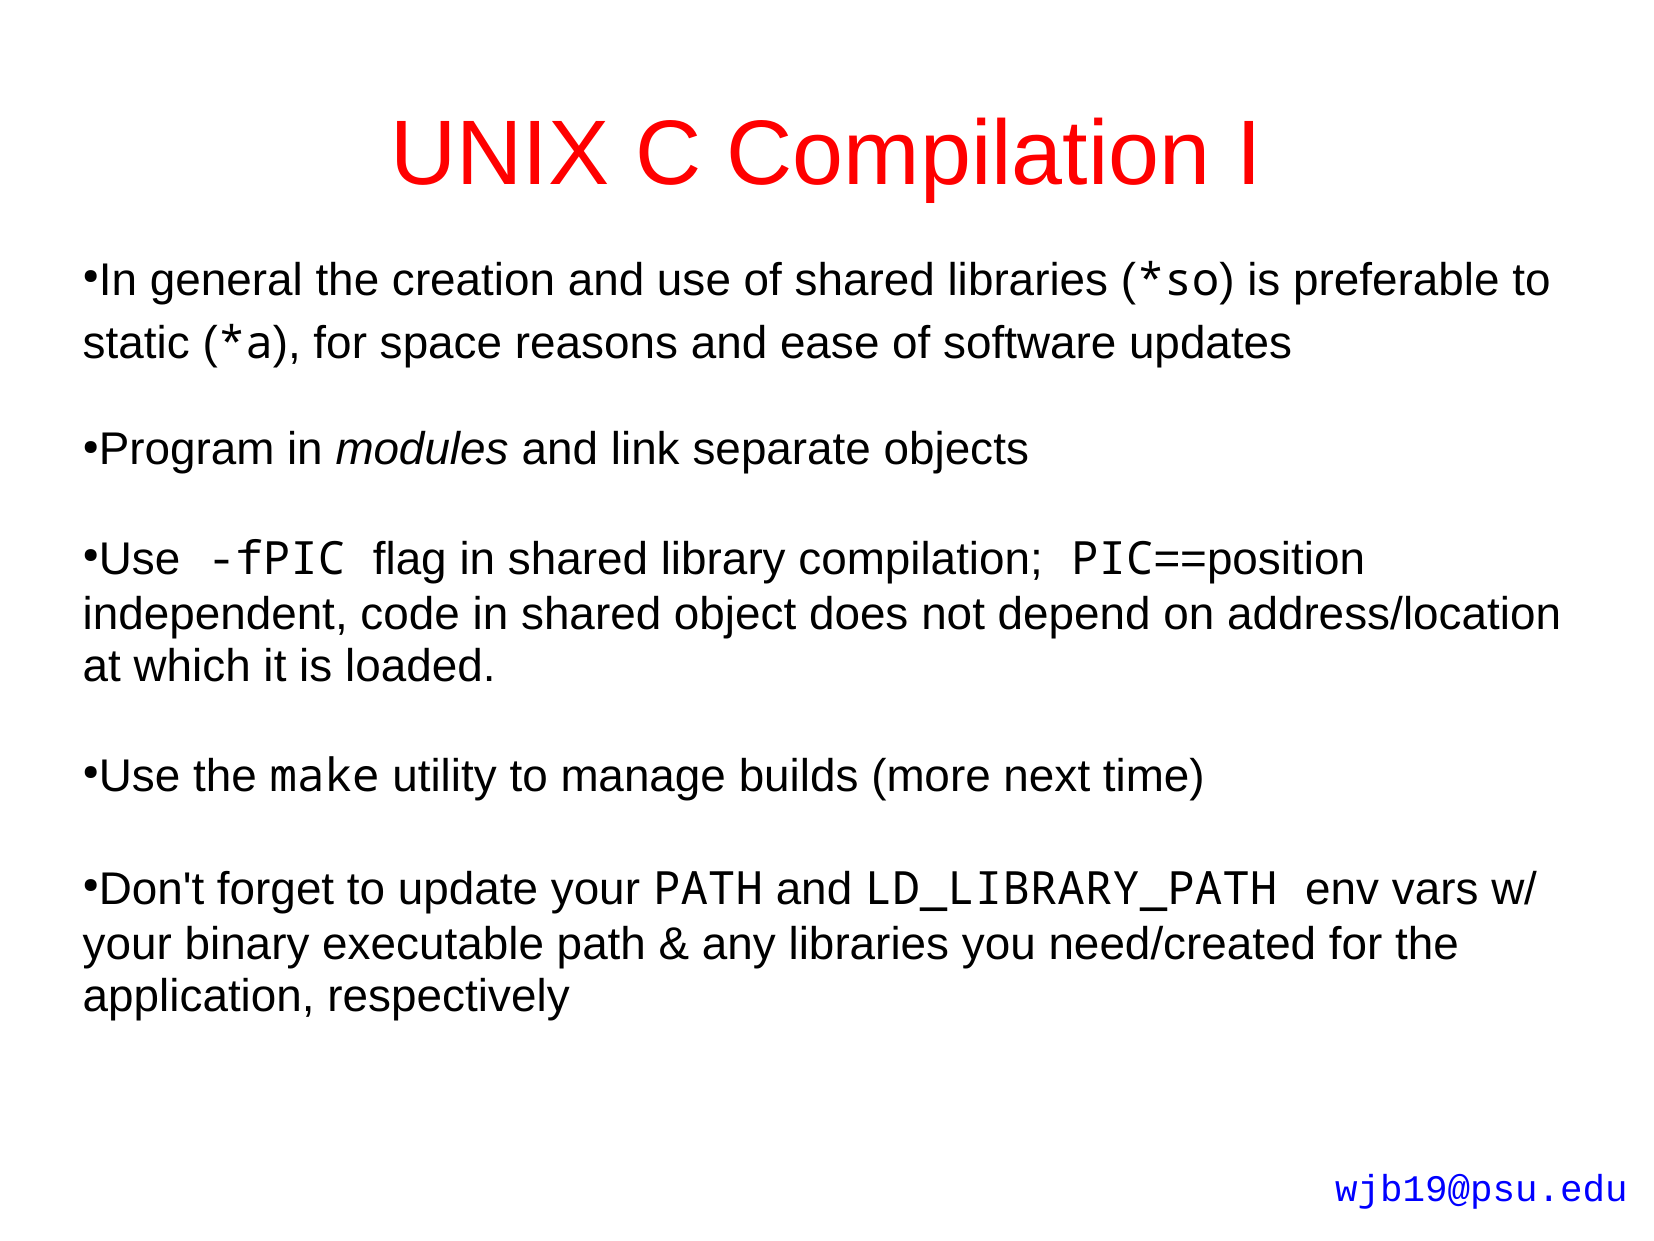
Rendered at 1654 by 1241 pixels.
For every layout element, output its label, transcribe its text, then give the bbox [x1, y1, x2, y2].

subtitle In general the creation and use of shared libraries (*so) is preferable to static (*a), for space reasons and ease of software updates Program in modules and link separate objects Use -fPIC flag in shared library compilation; PIC==position independent, code in shared object does not depend on address/location at which it is loaded. Use the make utility to manage builds (more next time) Don't forget to update your PATH and LD_LIBRARY_PATH env vars w/ your binary executable path & any libraries you need/created for the application, respectively [82, 267, 1571, 1241]
title UNIX C Compilation I [82, 49, 1571, 257]
text_box wjb19@psu.edu [1320, 1162, 1643, 1220]
